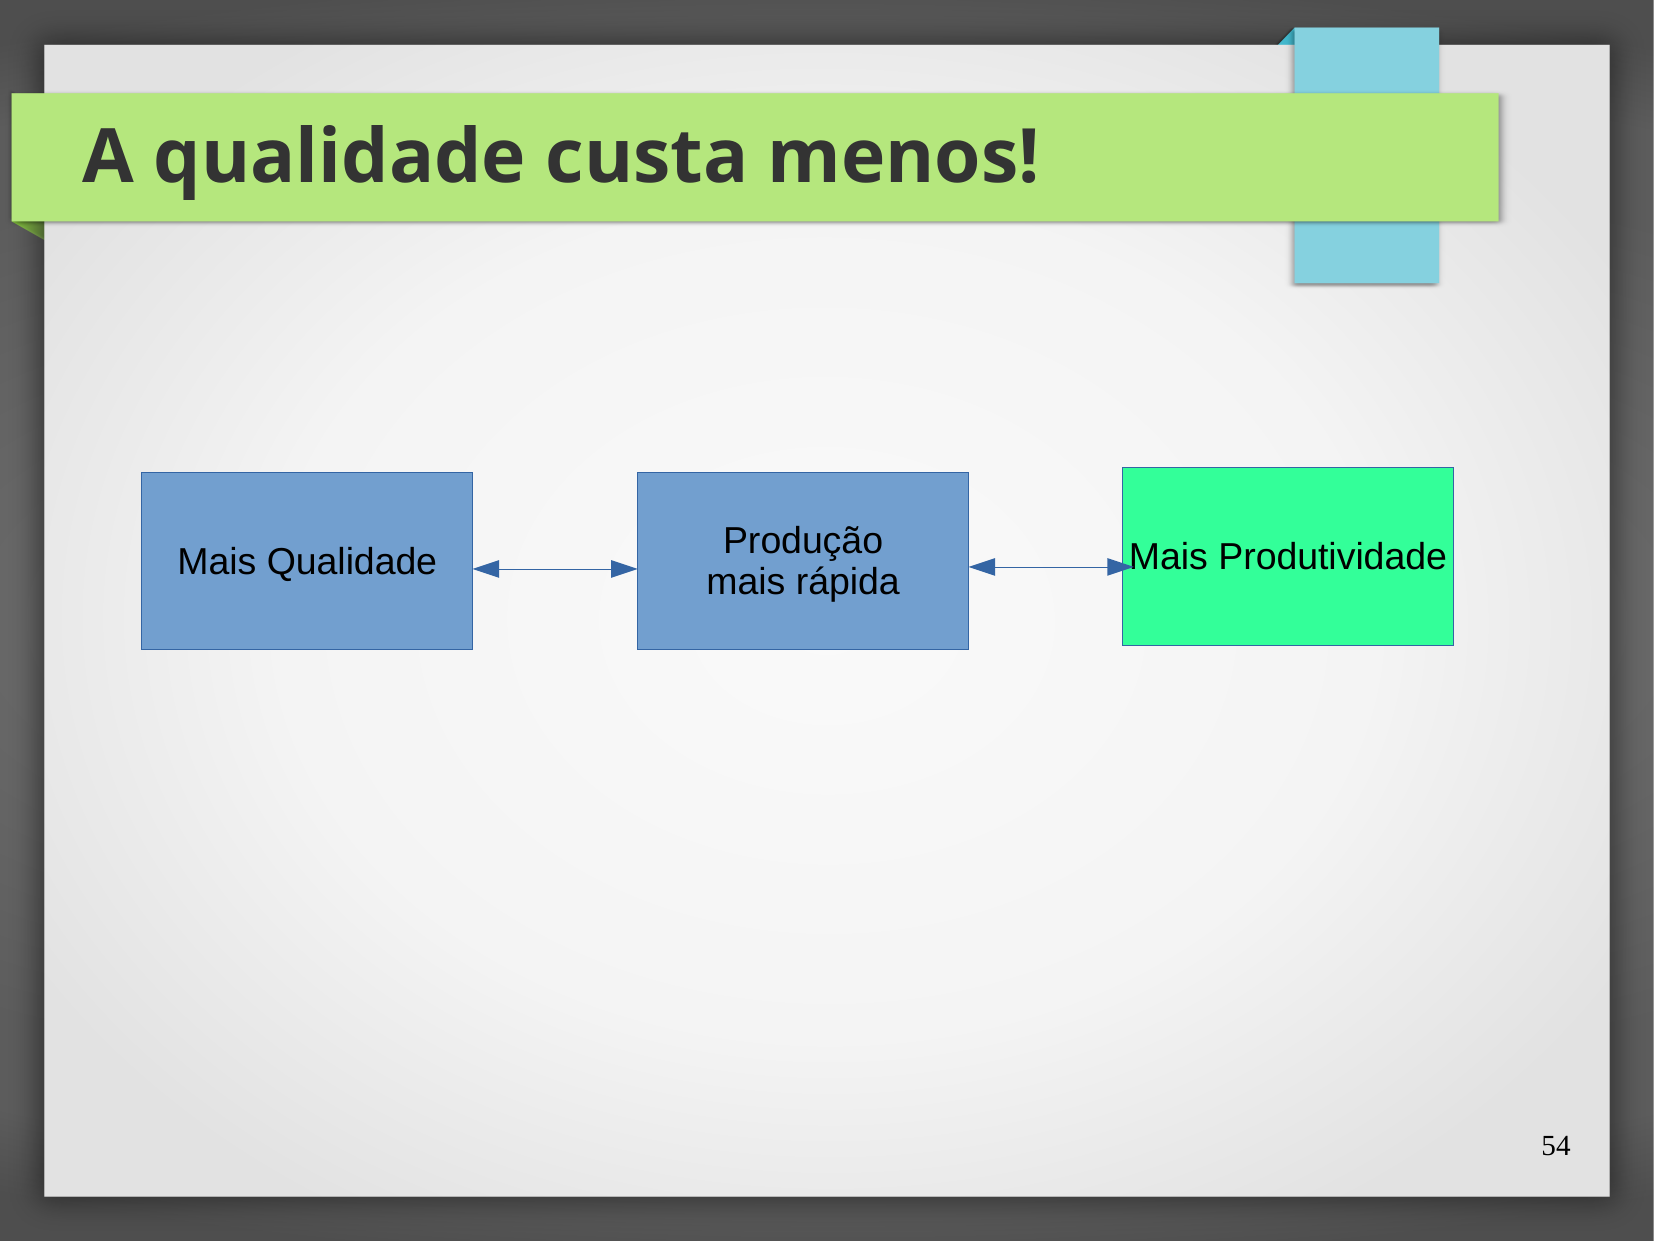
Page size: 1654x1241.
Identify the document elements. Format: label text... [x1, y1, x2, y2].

picture [0, 0, 1654, 1241]
text_box Mais Qualidade [141, 472, 473, 650]
text_box Mais Produtividade [1122, 467, 1454, 646]
text_box Produção mais rápida [637, 472, 969, 650]
title A qualidade custa menos! [82, 94, 1264, 213]
